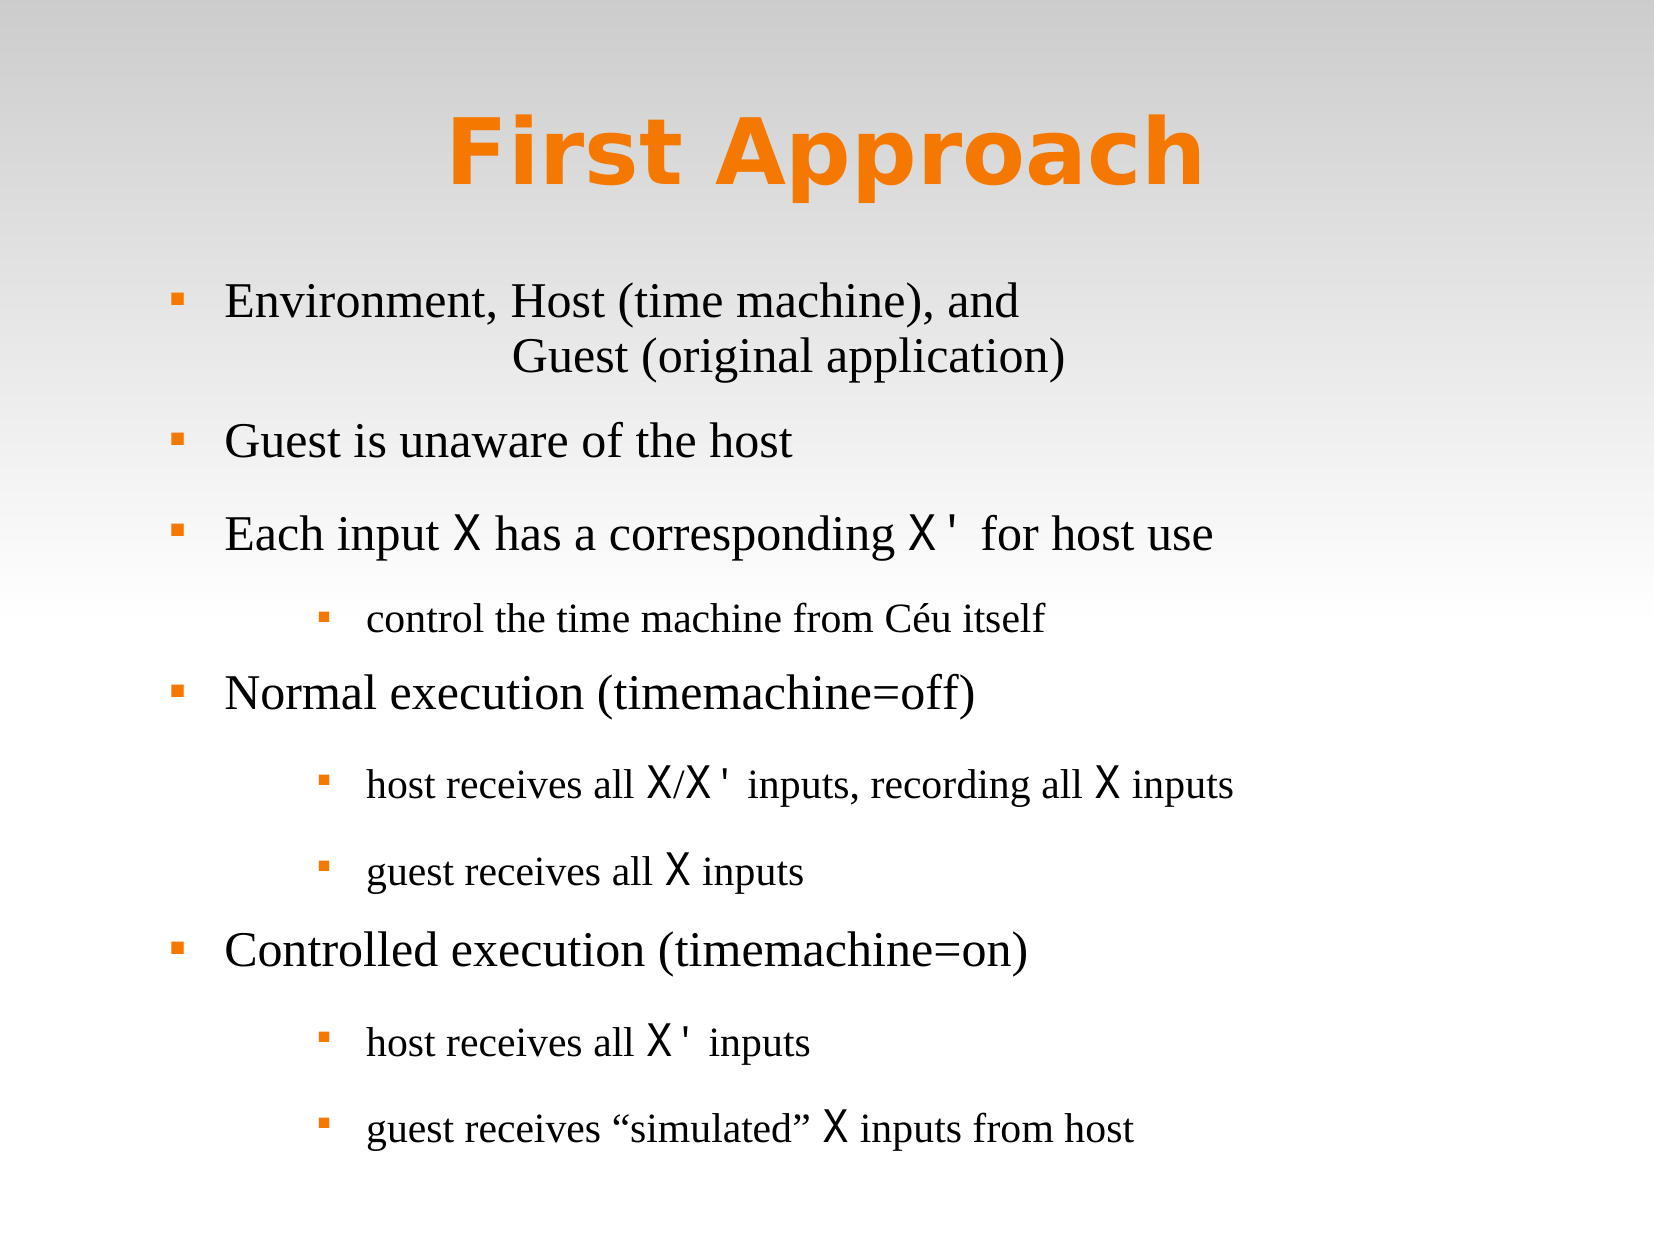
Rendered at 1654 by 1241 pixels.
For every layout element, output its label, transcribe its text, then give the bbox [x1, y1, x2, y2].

list Environment, Host (time machine), and Guest (original application) Guest is unaware of the host Each input X has a corresponding X' for host use control the time machine from Céu itself Normal execution (timemachine=off) host receives all X/X' inputs, recording all X inputs guest receives all X inputs Controlled execution (timemachine=on) host receives all X' inputs guest receives “simulated” X inputs from host [82, 272, 1576, 1231]
title First Approach [82, 49, 1571, 257]
